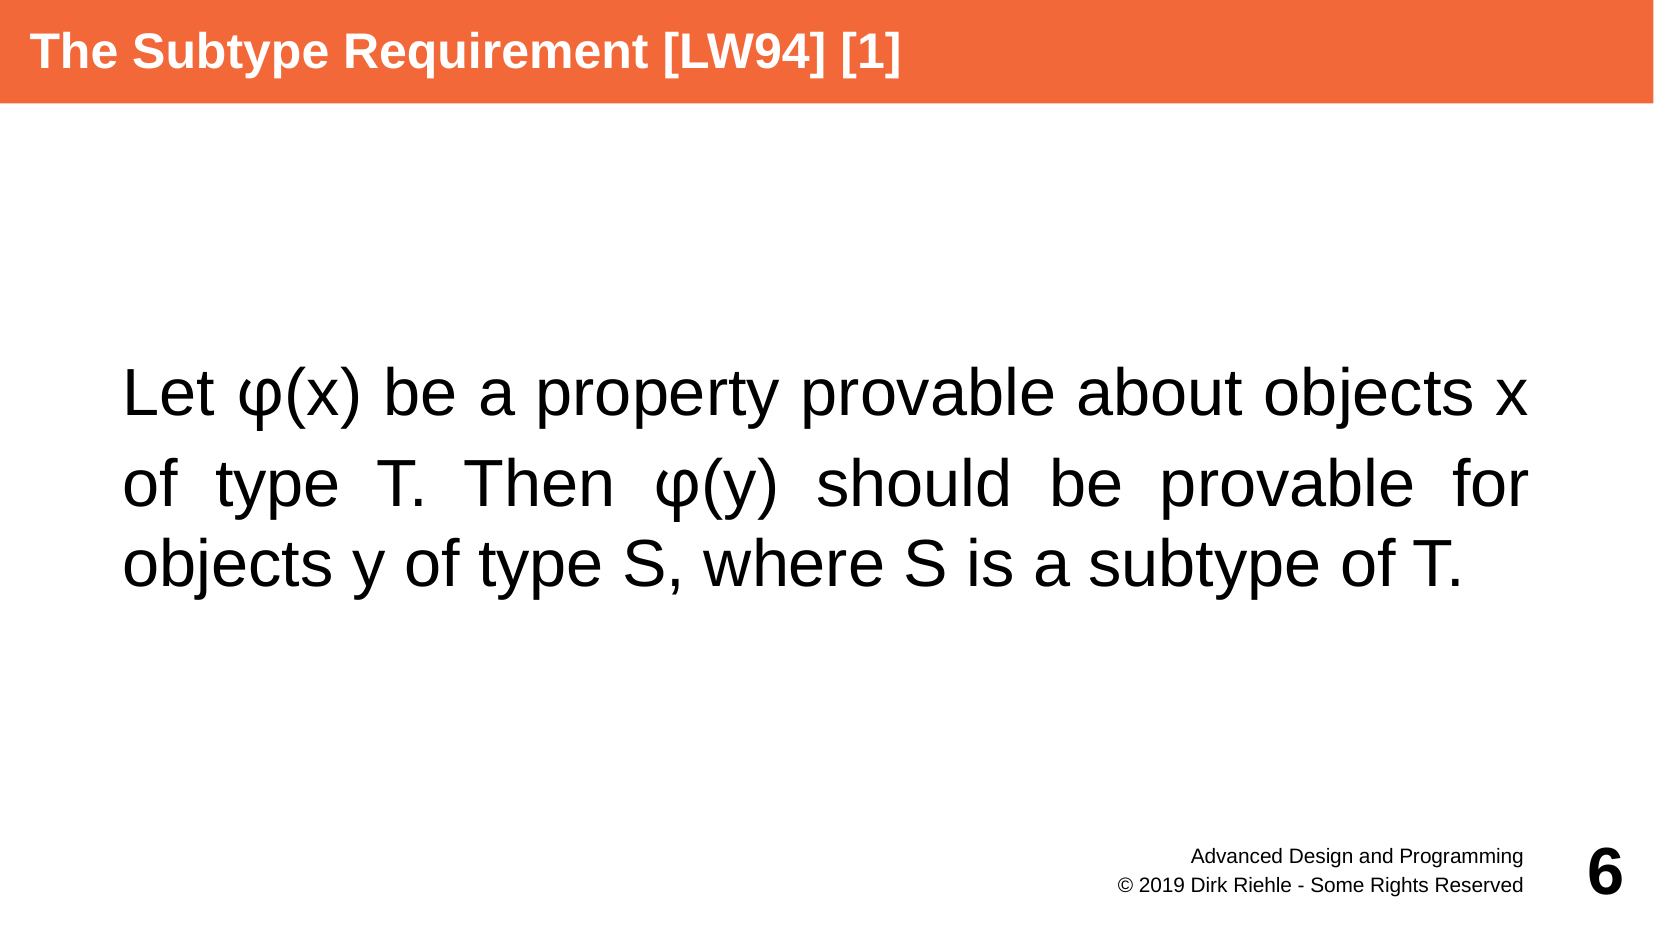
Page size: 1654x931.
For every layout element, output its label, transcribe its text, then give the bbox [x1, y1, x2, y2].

title The Subtype Requirement [LW94] [1] [0, 0, 1654, 104]
subtitle Let φ(x) be a property provable about objects x of type T. Then φ(y) should be provable for objects y of type S, where S is a subtype of T. [29, 132, 1625, 813]
